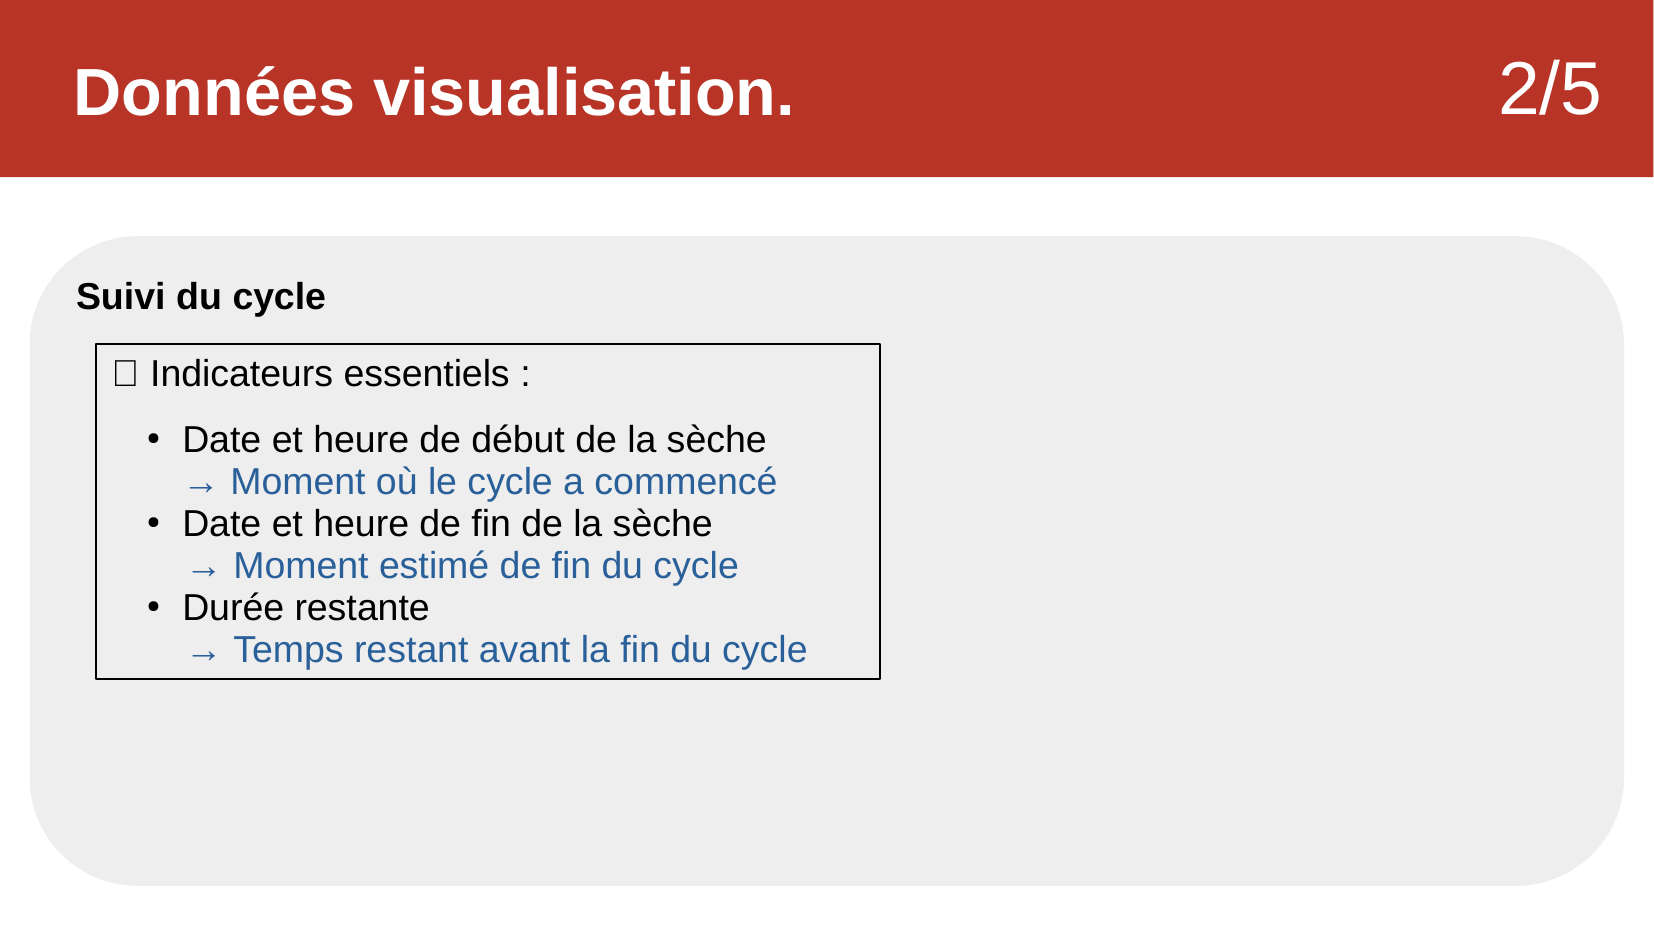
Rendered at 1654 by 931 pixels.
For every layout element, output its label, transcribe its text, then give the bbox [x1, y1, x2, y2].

text_box Suivi du cycle [29, 236, 1625, 886]
text_box [1625, 0, 1654, 178]
text_box [0, 0, 1476, 178]
text_box Données visualisation. [59, 47, 945, 138]
text_box 📌 Indicateurs essentiels : Date et heure de début de la sèche → Moment où le cycle a commencé Date et heure de fin de la sèche → Moment estimé de fin du cycle Durée restante → Temps restant avant la fin du cycle [95, 344, 881, 679]
text_box 2/5 [1476, 0, 1625, 178]
